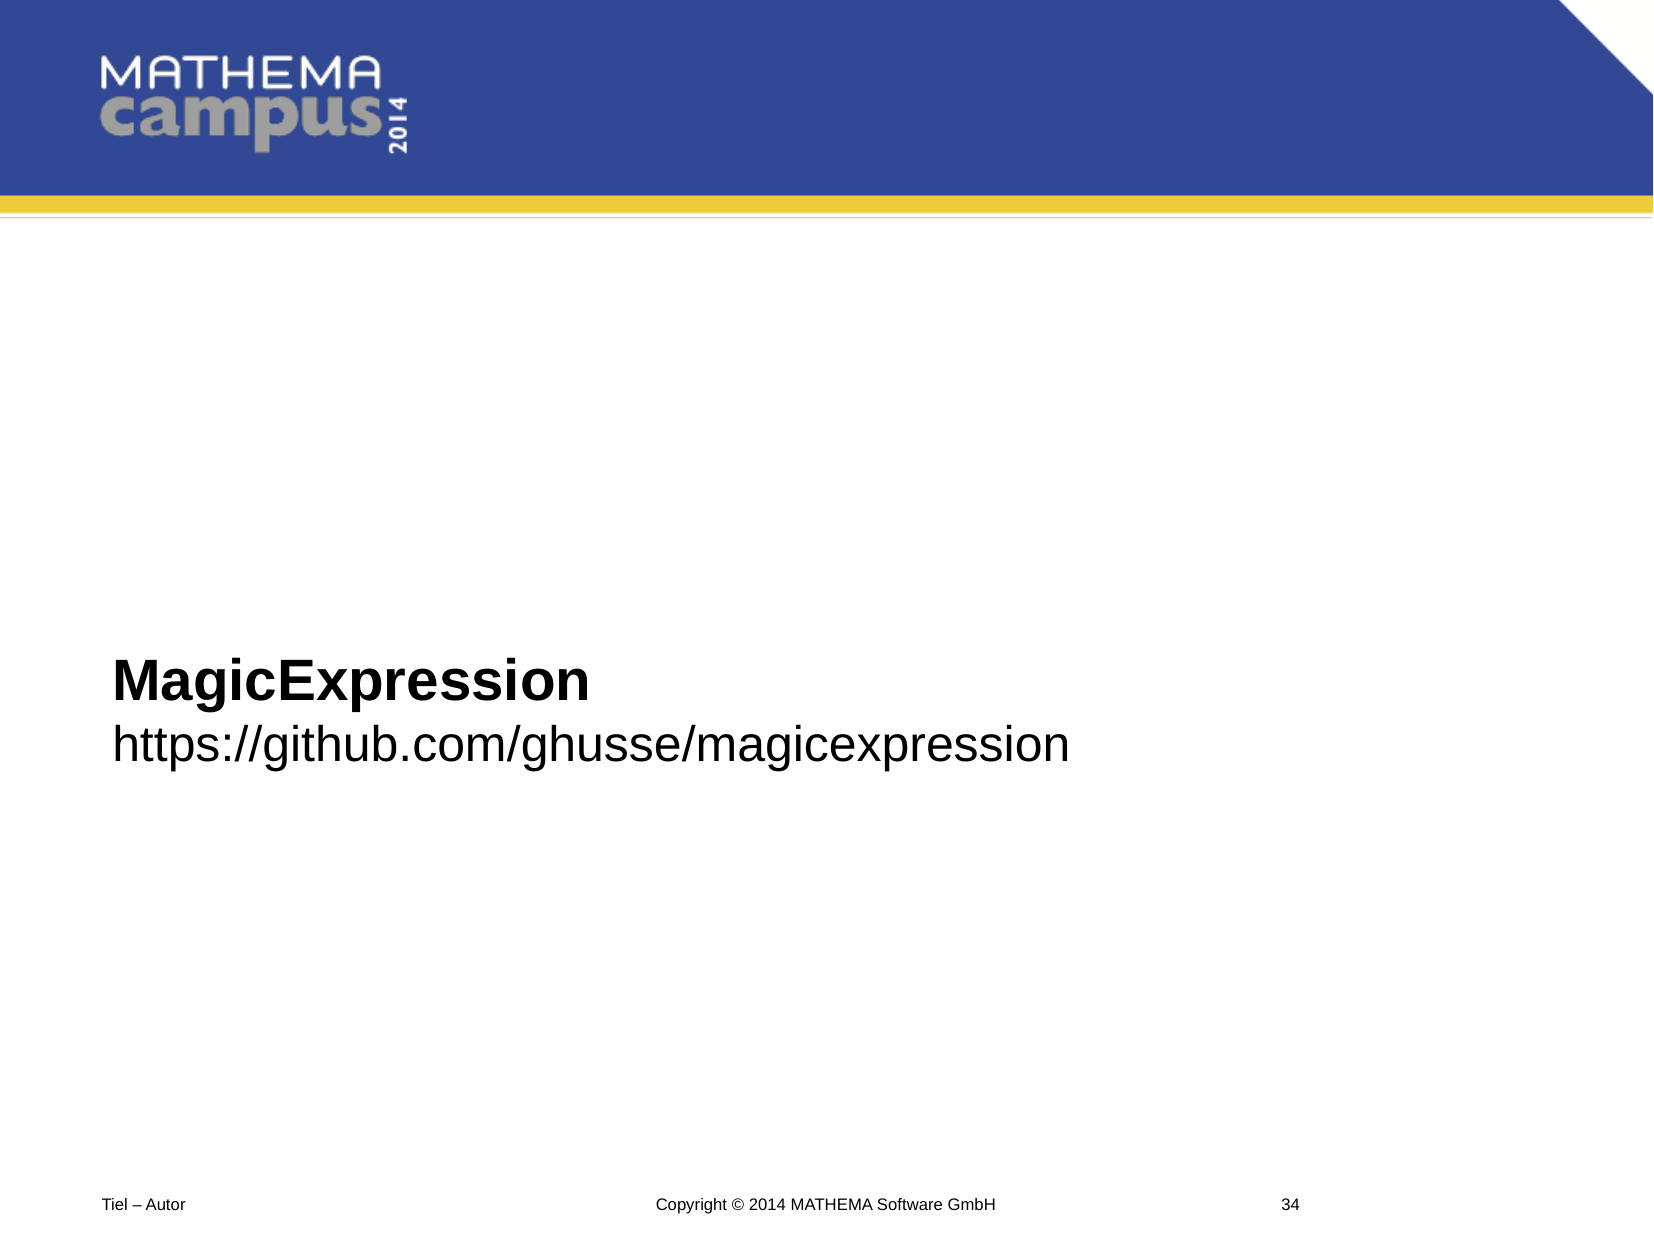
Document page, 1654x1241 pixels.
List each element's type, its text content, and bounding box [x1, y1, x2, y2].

text_box MagicExpression https://github.com/ghusse/magicexpression [112, 362, 1530, 1102]
